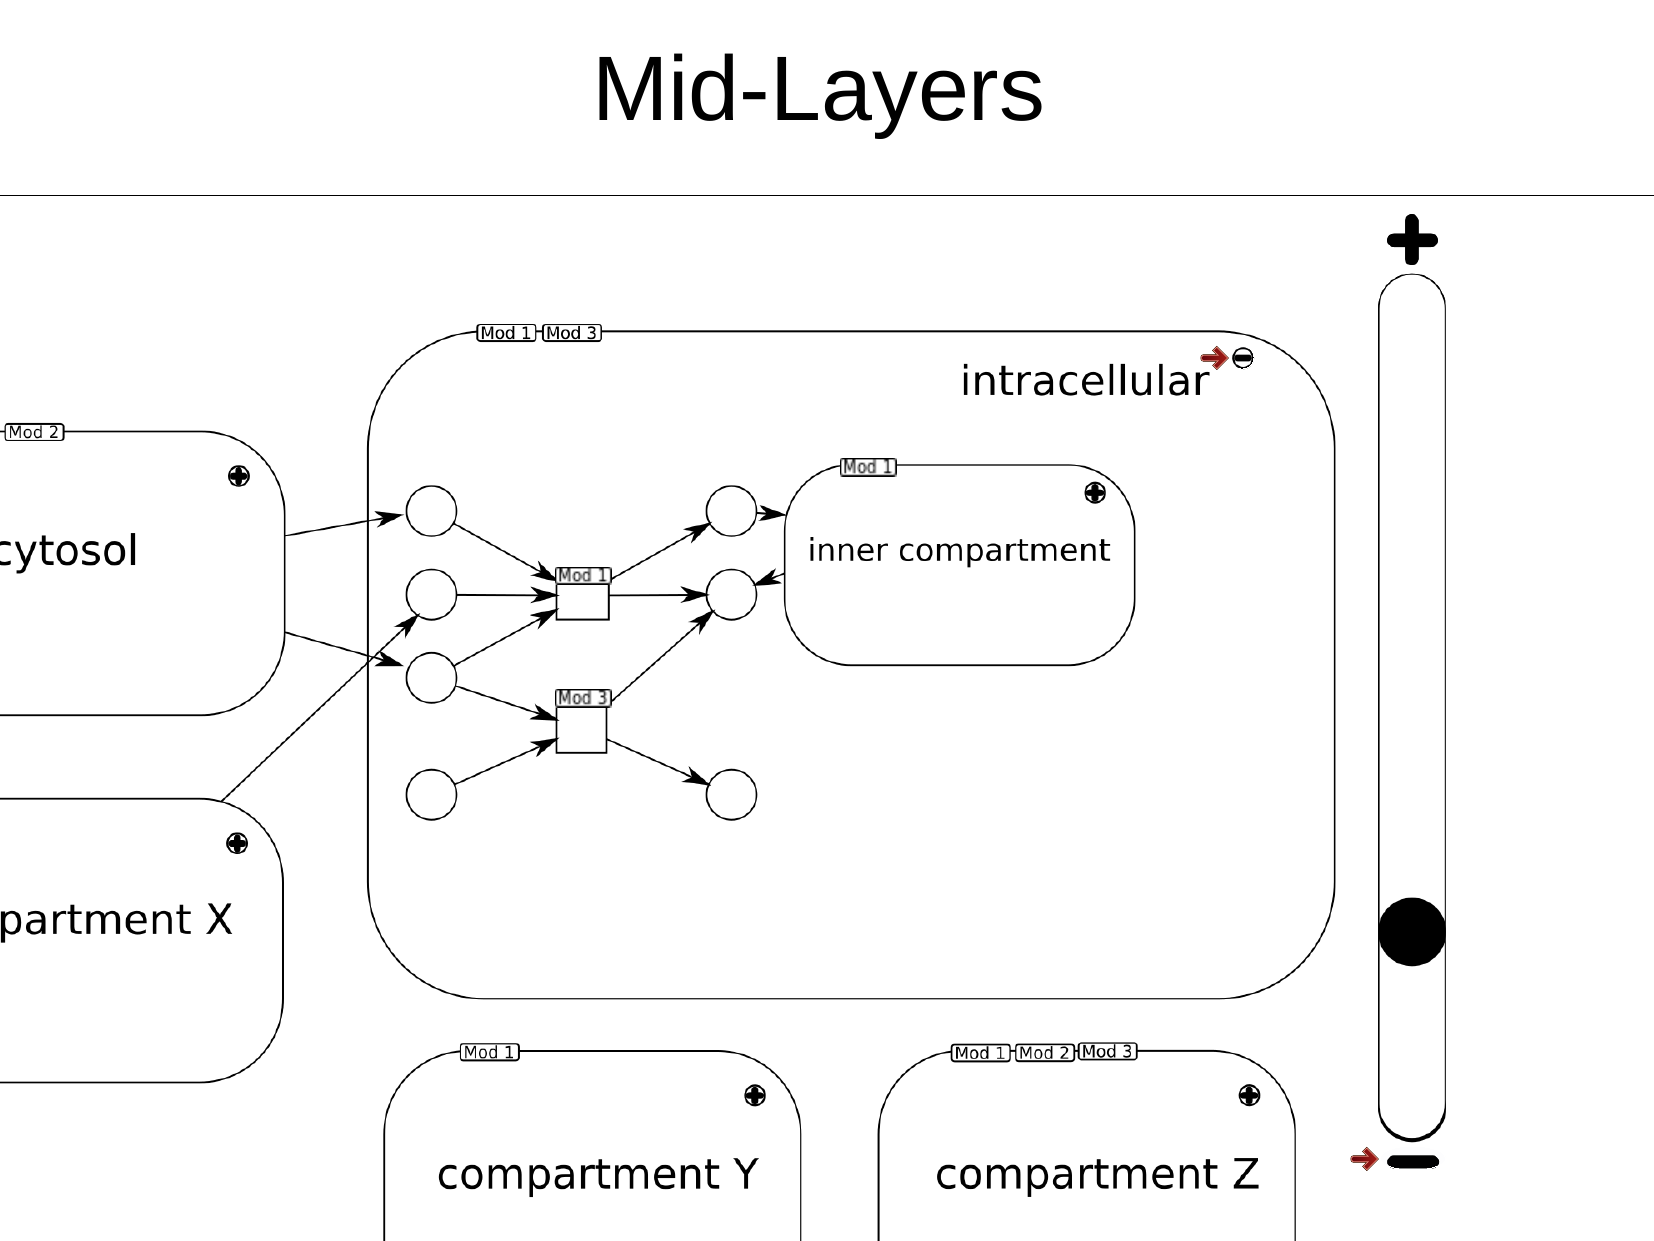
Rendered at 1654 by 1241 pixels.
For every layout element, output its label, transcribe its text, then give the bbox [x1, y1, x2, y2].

title Mid-Layers [75, 0, 1564, 193]
text_box [1231, 345, 1255, 370]
text_box [1381, 1146, 1446, 1171]
picture [0, 214, 1446, 1241]
